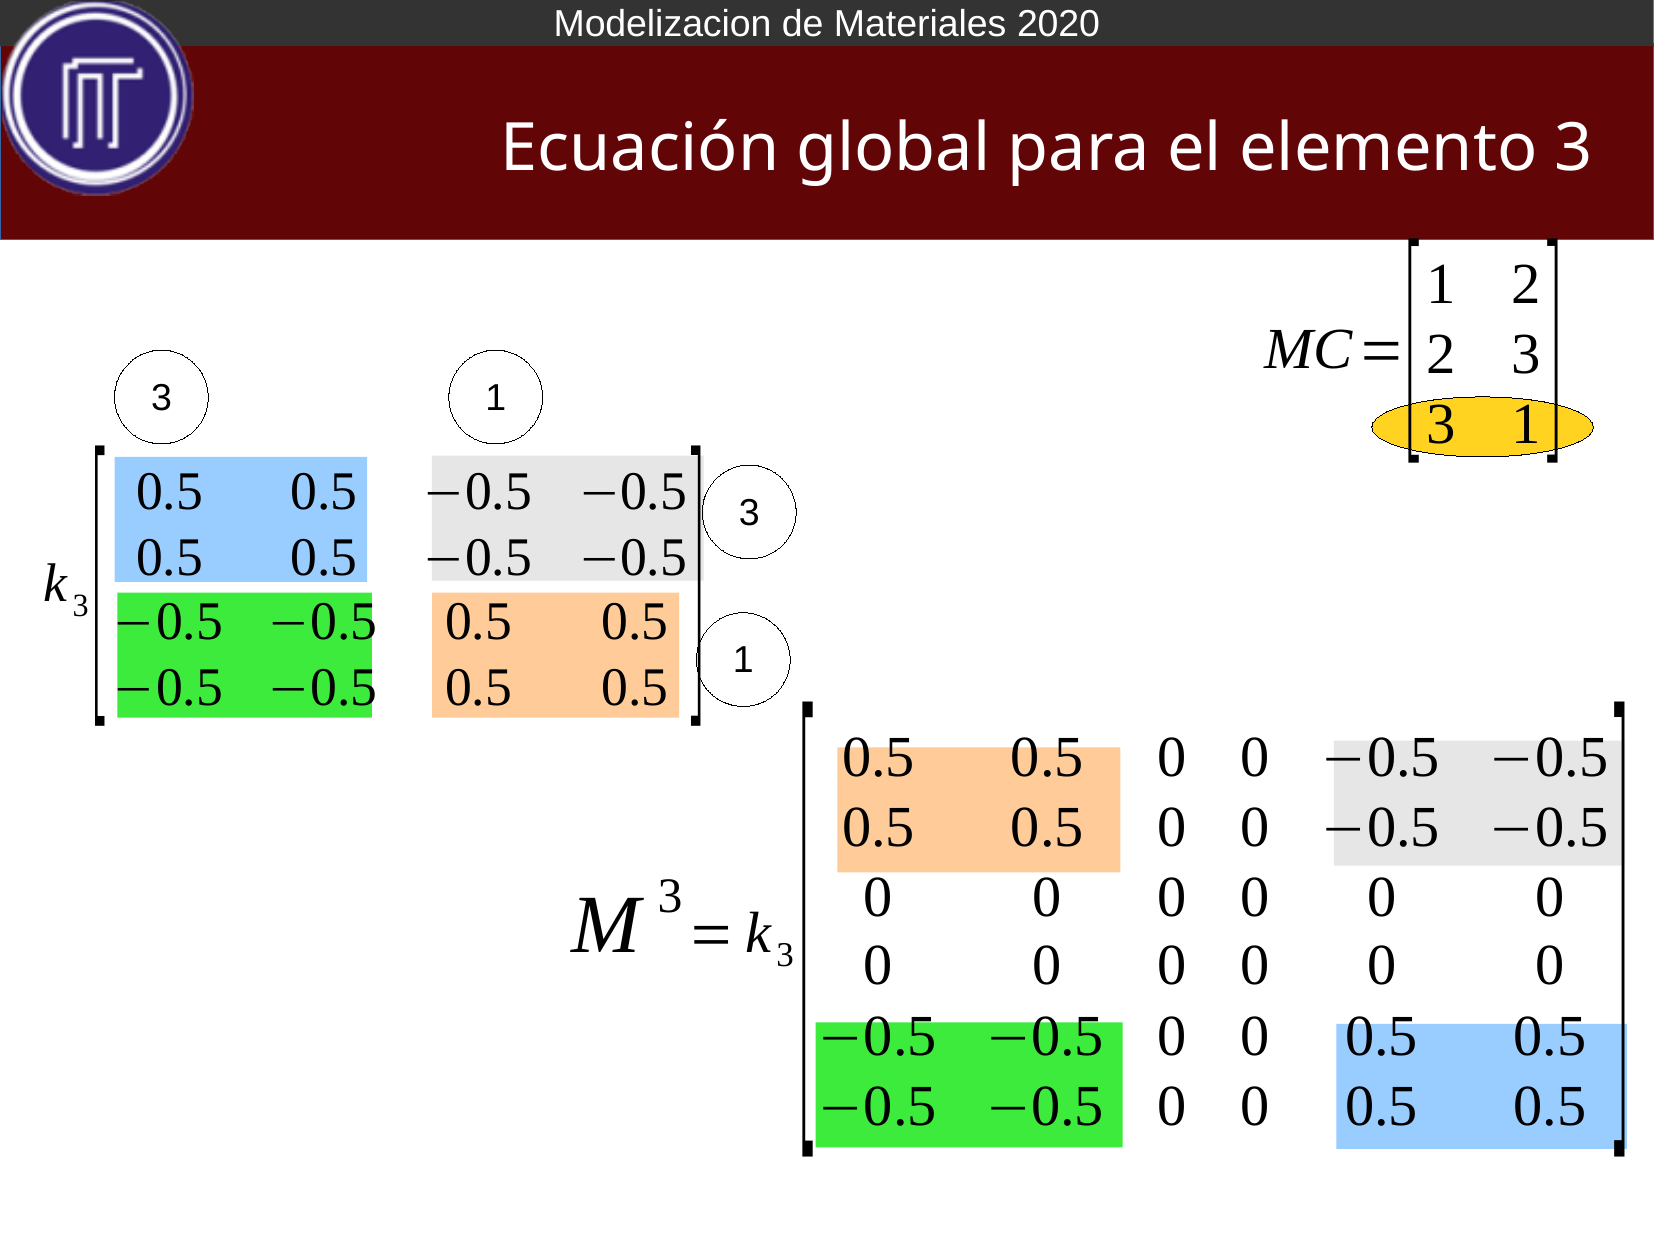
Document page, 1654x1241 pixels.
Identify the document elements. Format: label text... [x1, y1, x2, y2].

text_box 1 [719, 612, 791, 698]
text_box 1 [448, 350, 543, 443]
text_box 3 [719, 465, 797, 559]
text_box [1569, 408, 1594, 446]
title Ecuación global para el elemento 3 [41, 70, 1654, 218]
chart [35, 443, 1636, 1159]
picture [0, 0, 194, 196]
text_box 3 [114, 350, 209, 443]
chart [1254, 236, 1569, 467]
